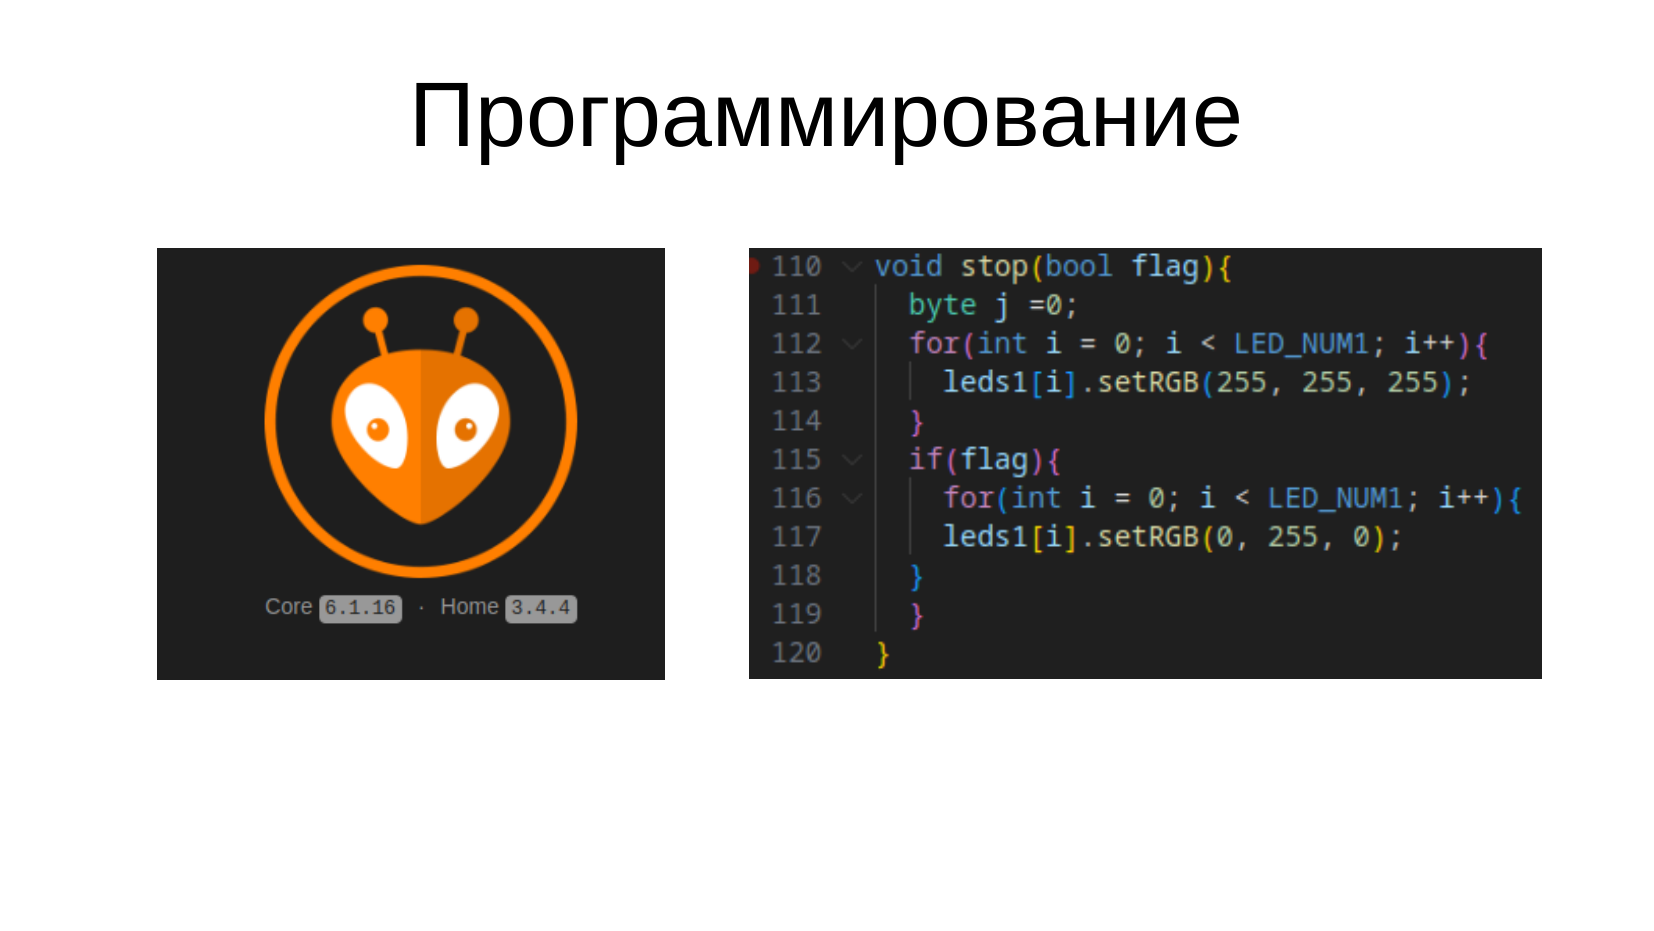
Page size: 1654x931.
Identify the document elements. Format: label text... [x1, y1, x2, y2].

picture [749, 248, 1542, 679]
picture [157, 248, 665, 680]
title Программирование [82, 37, 1571, 193]
